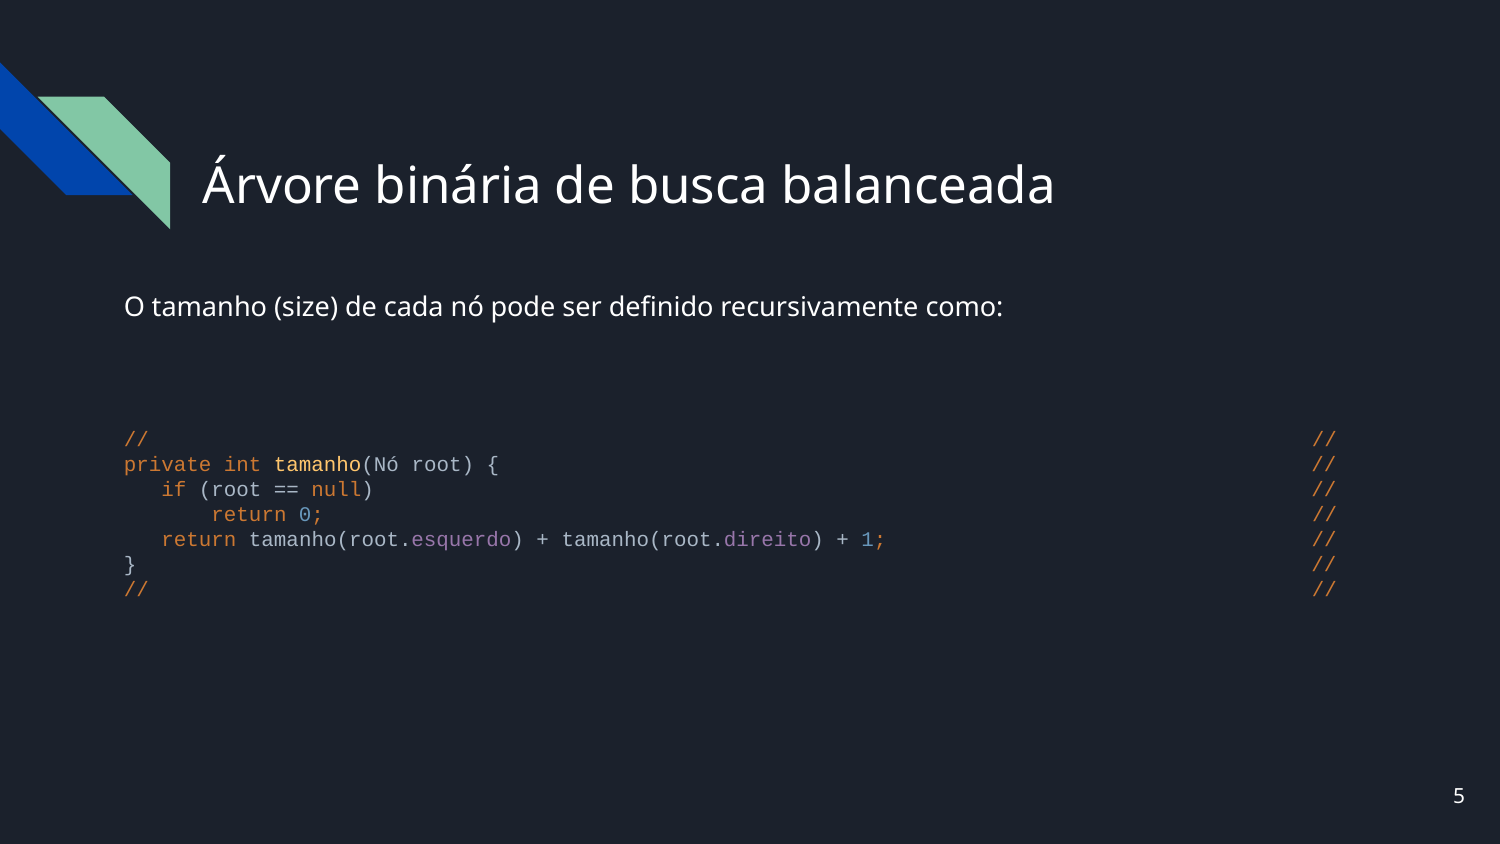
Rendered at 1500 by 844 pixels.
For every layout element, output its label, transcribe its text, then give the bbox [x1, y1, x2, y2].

list O tamanho (size) de cada nó pode ser definido recursivamente como: // // private int tamanho(Nó root) { // if (root == null) // return 0; // return tamanho(root.esquerdo) + tamanho(root.direito) + 1; // } // // // [108, 269, 1431, 747]
title Árvore binária de busca balanceada [187, 119, 1456, 270]
slide_number <number> [1389, 764, 1480, 830]
